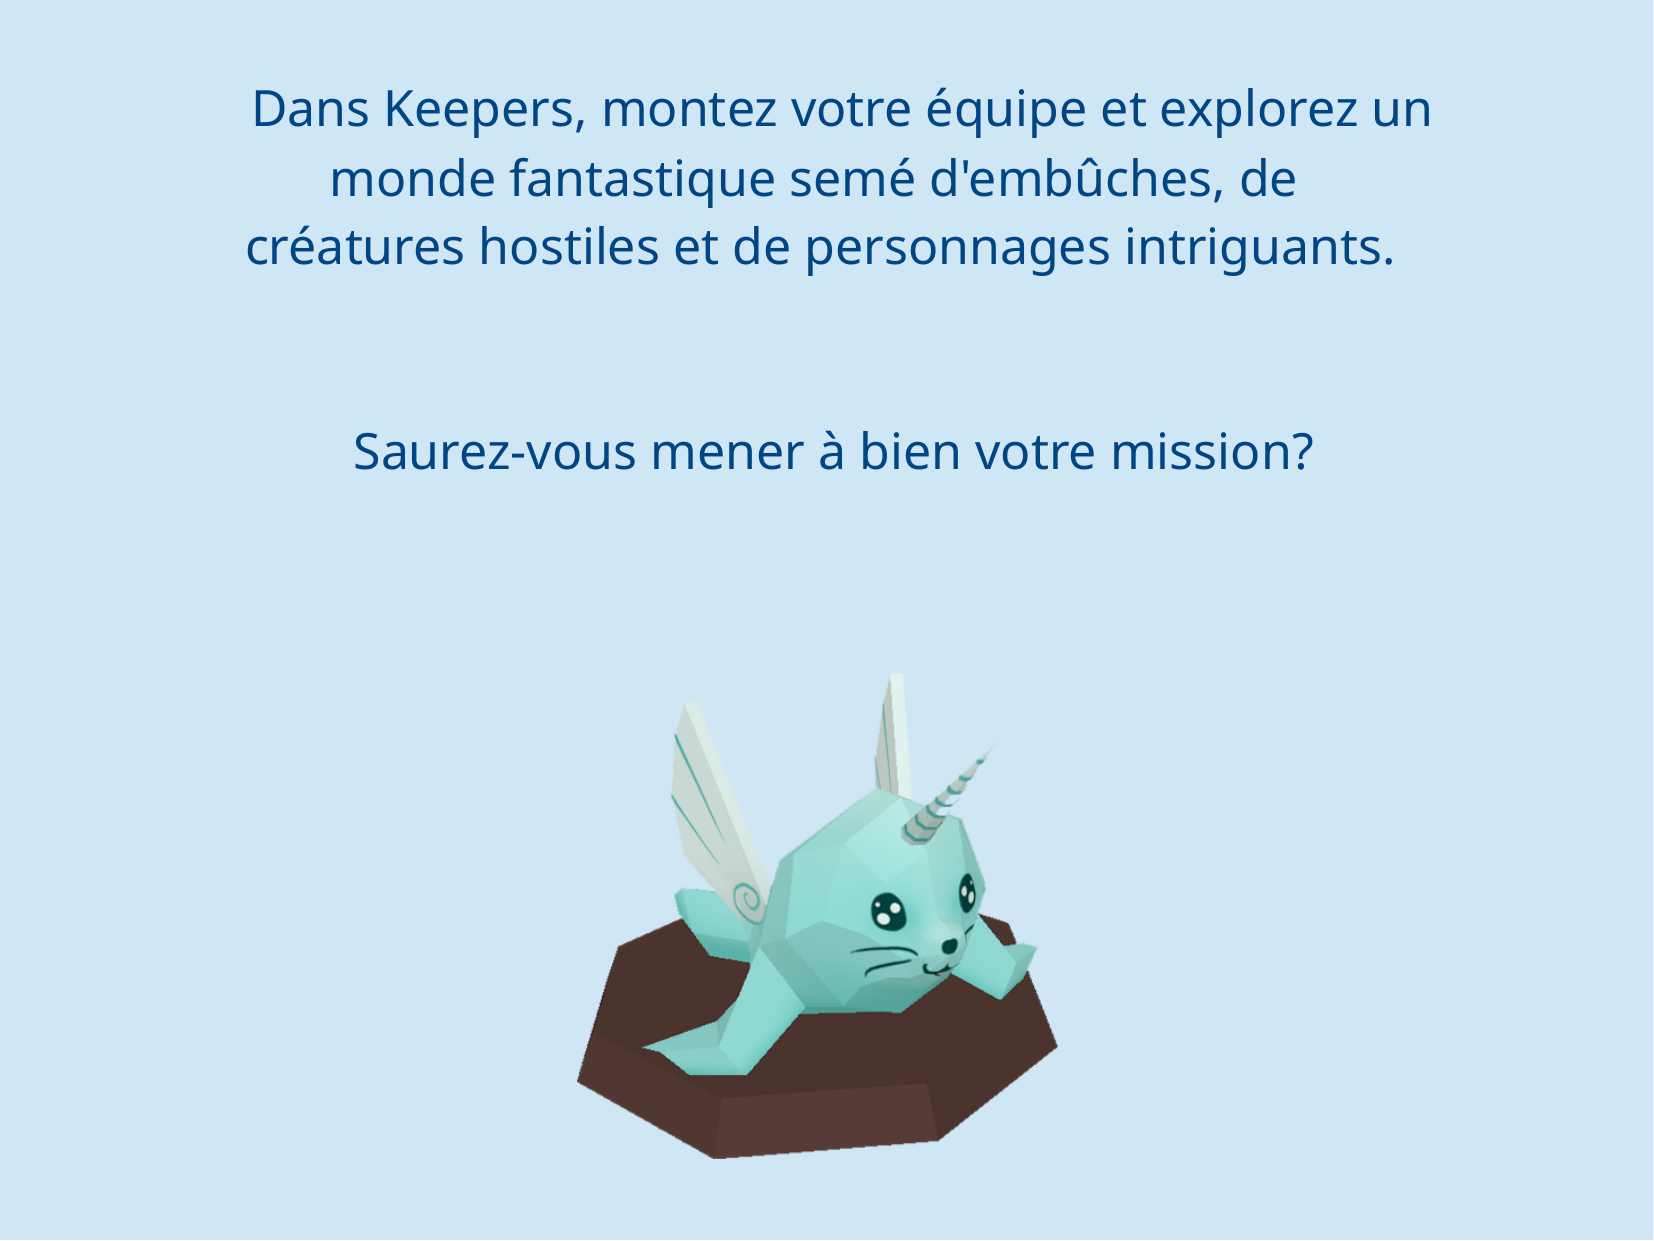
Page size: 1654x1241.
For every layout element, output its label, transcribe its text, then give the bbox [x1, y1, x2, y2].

subtitle Dans Keepers, montez votre équipe et explorez un monde fantastique semé d'embûches, de créatures hostiles et de personnages intriguants. Saurez-vous mener à bien votre mission? [124, 79, 1518, 544]
picture [543, 655, 1109, 1217]
